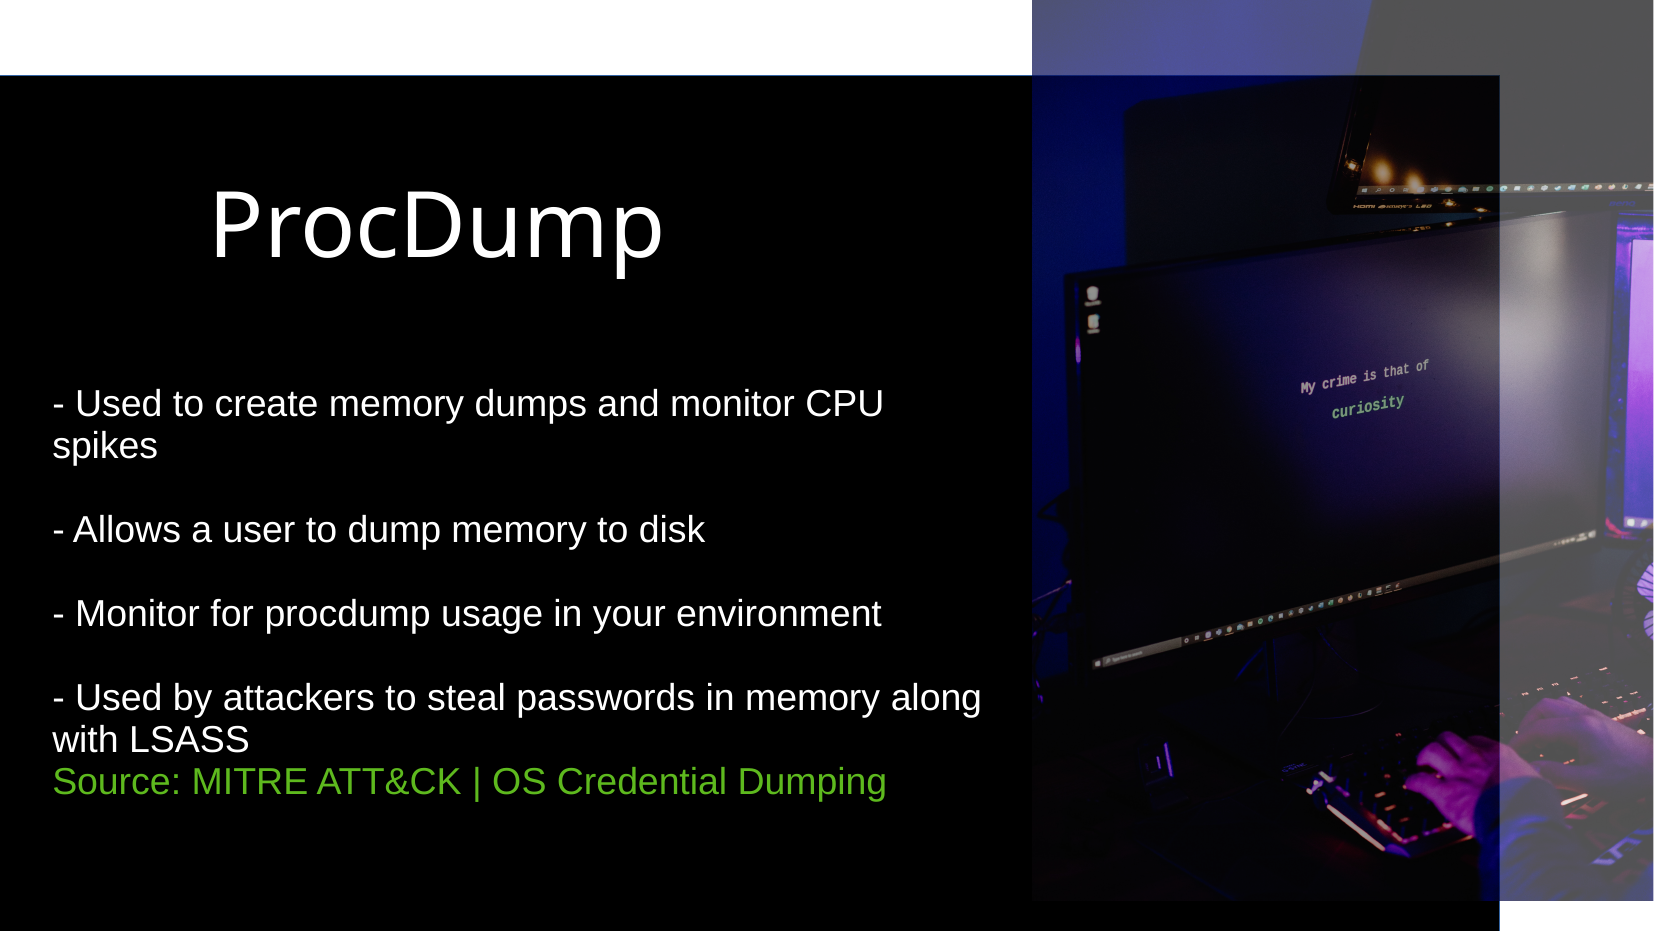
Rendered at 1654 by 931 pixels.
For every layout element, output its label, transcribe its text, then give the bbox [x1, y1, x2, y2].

text_box - Used to create memory dumps and monitor CPU spikes - Allows a user to dump memory to disk - Monitor for procdump usage in your environment - Used by attackers to steal passwords in memory along with LSASS Source: MITRE ATT&CK | OS Credential Dumping [37, 375, 1013, 810]
title ProcDump [49, 32, 826, 375]
picture [1032, 0, 1654, 901]
text_box [0, 75, 1500, 931]
